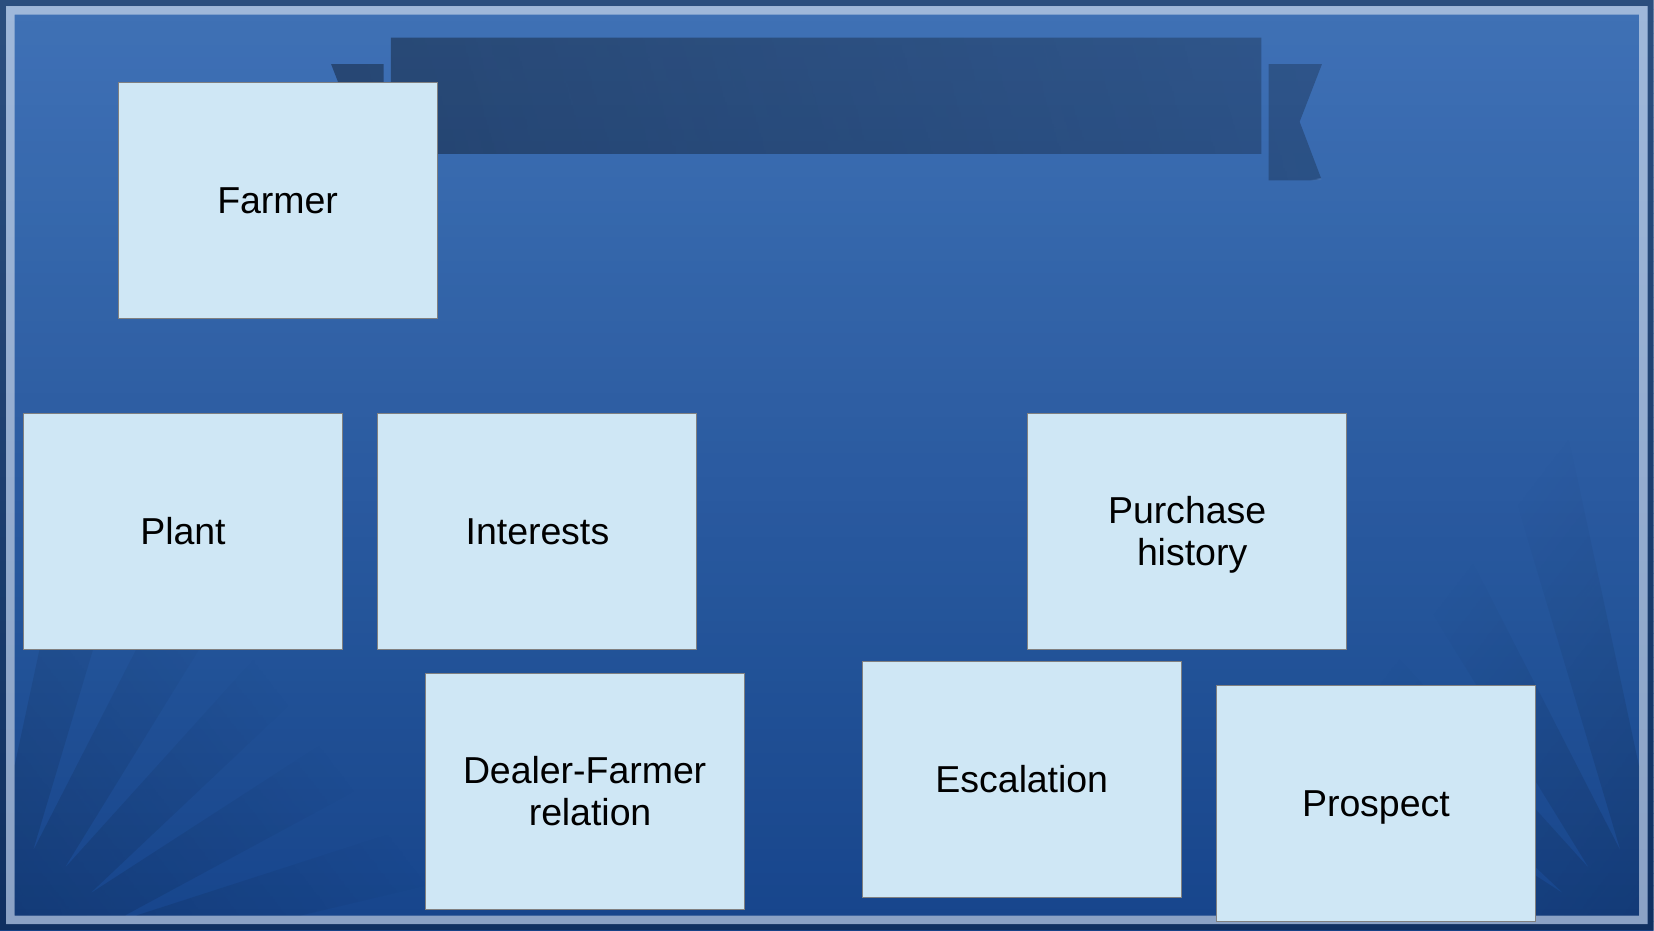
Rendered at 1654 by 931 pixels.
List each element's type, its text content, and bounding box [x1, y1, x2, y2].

text_box Farmer [118, 82, 438, 319]
text_box Dealer-Farmer relation [425, 673, 745, 910]
text_box Escalation [862, 661, 1182, 898]
text_box Purchase history [1027, 413, 1347, 650]
text_box Interests [377, 413, 697, 650]
text_box Plant [23, 413, 343, 650]
text_box Prospect [1216, 685, 1536, 922]
